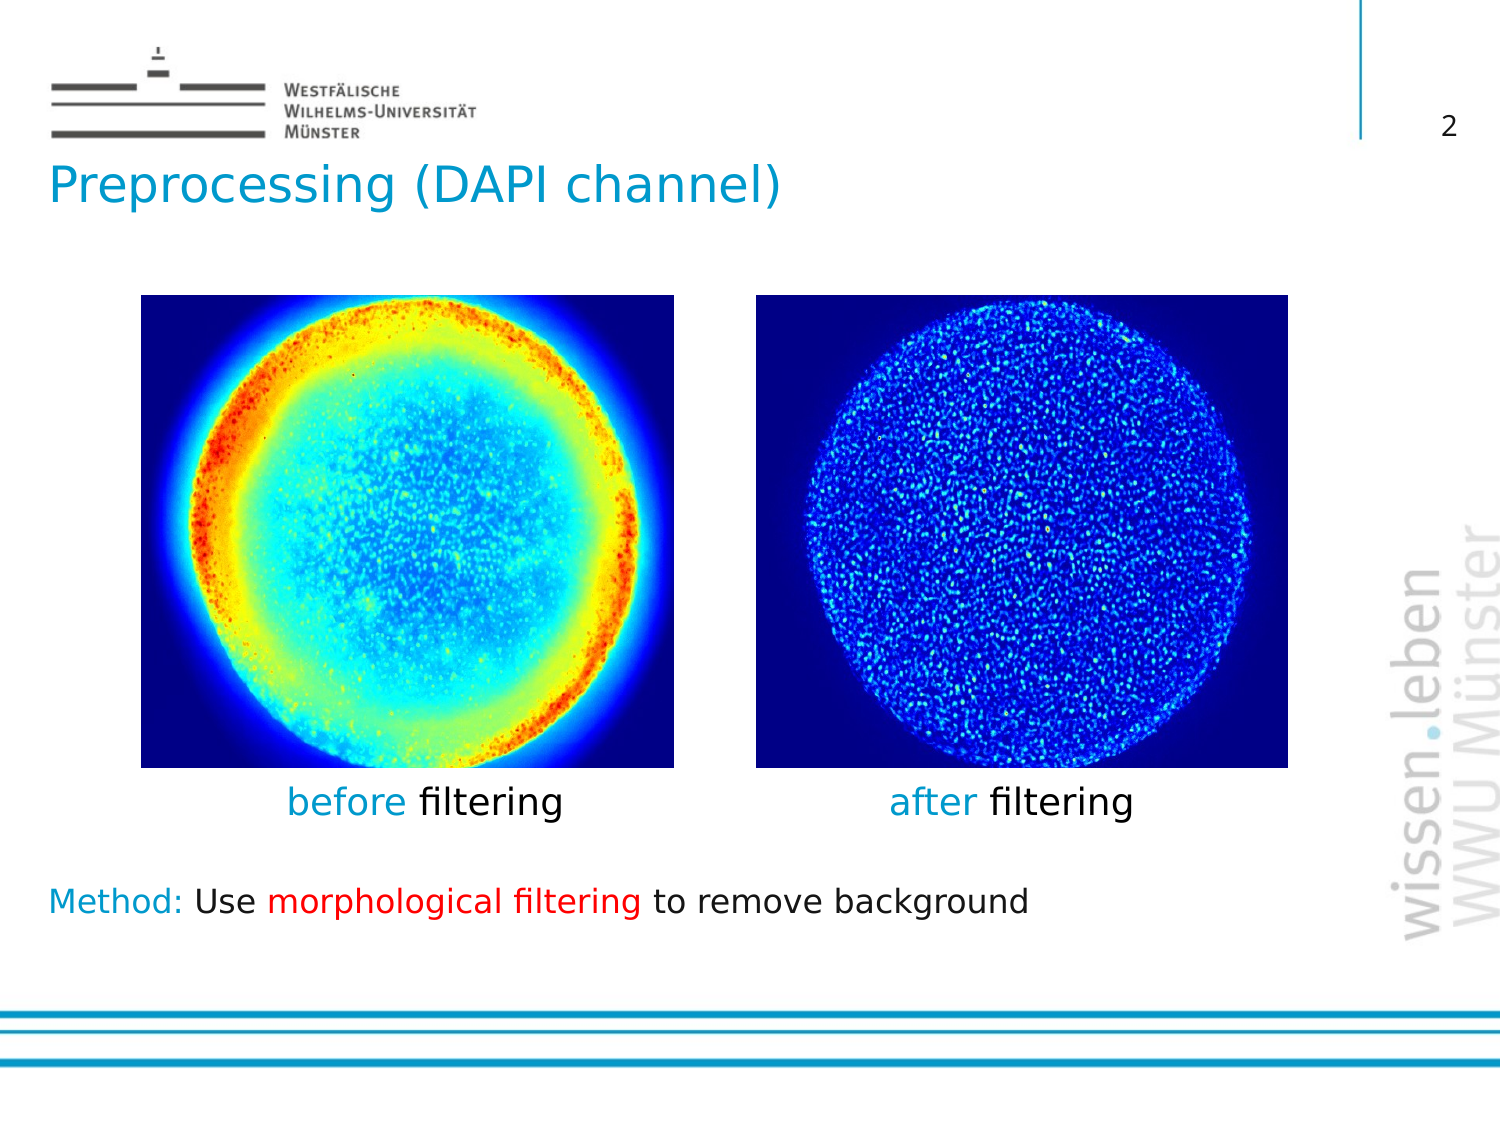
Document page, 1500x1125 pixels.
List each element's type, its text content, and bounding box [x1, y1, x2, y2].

text_box before filtering [271, 773, 580, 832]
picture [0, 0, 1500, 1011]
picture [0, 1067, 1500, 1125]
list Method: Use morphological filtering to remove background [32, 219, 1375, 988]
title Preprocessing (DAPI channel) [33, 140, 1346, 219]
slide_number <Foliennummer> [1374, 100, 1473, 162]
text_box after filtering [874, 773, 1150, 832]
picture [0, 1018, 1500, 1059]
